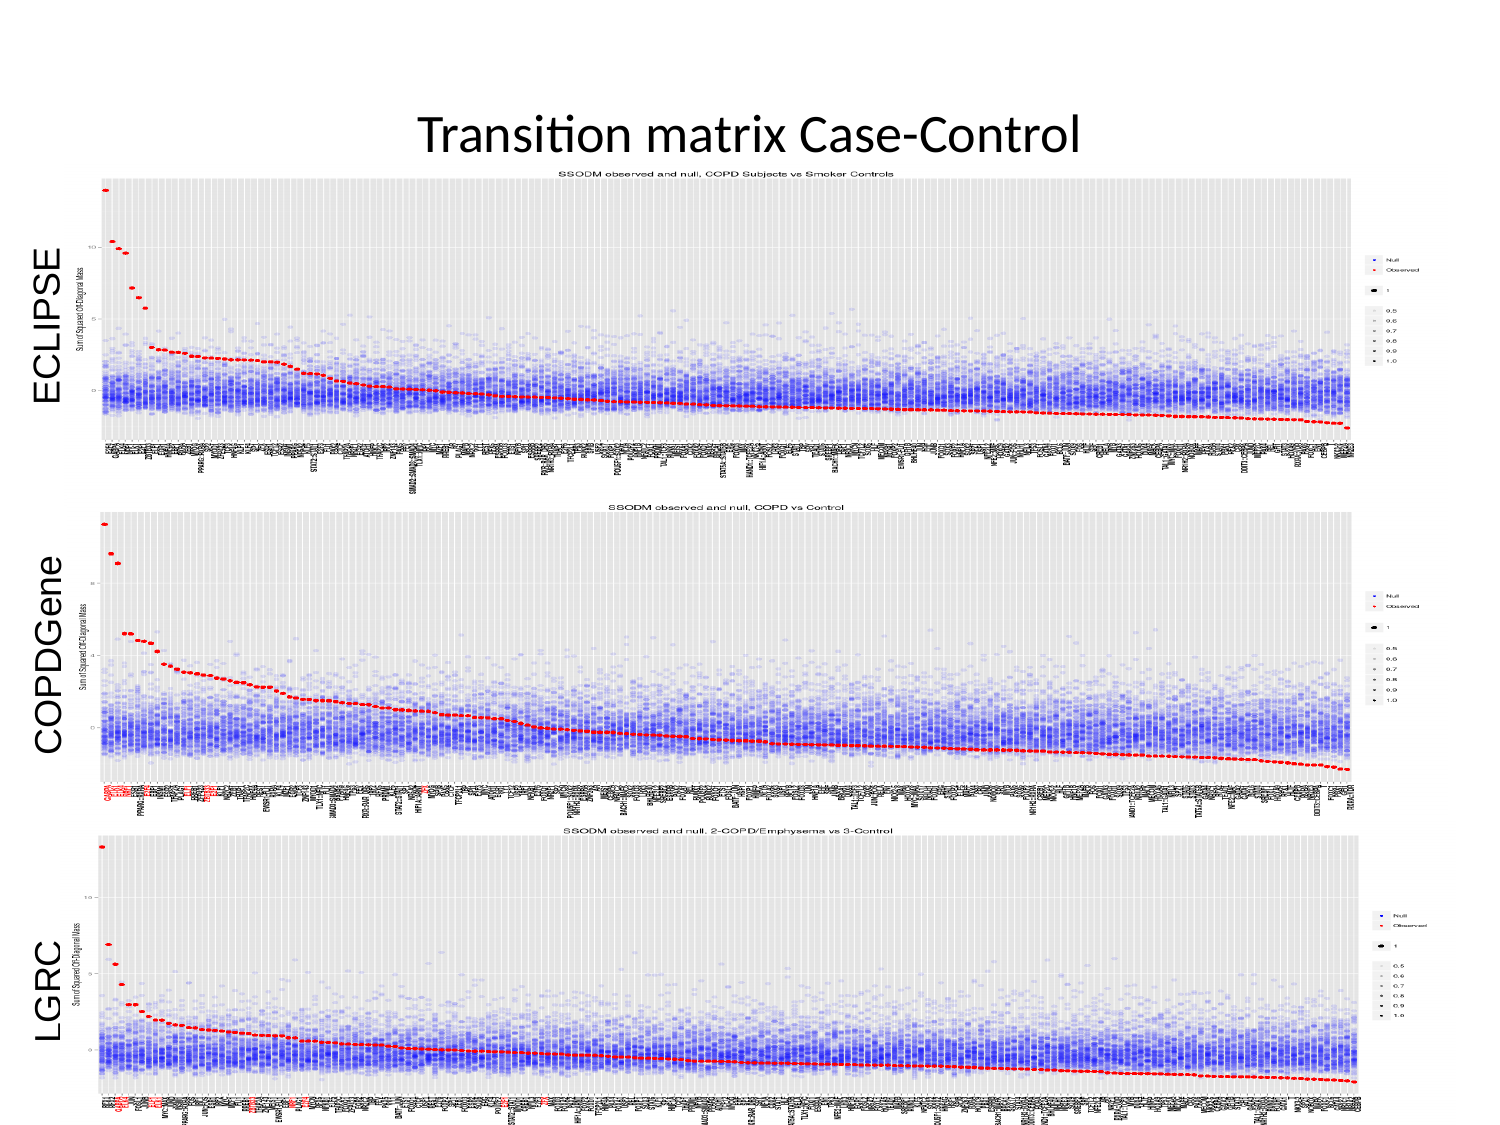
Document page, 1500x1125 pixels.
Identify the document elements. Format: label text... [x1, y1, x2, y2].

text_box LGRC [19, 925, 60, 1059]
title Transition matrix Case-Control [75, 45, 1425, 161]
picture [60, 161, 1456, 1125]
text_box ECLIPSE [18, 232, 76, 421]
text_box COPDGene [19, 540, 77, 771]
